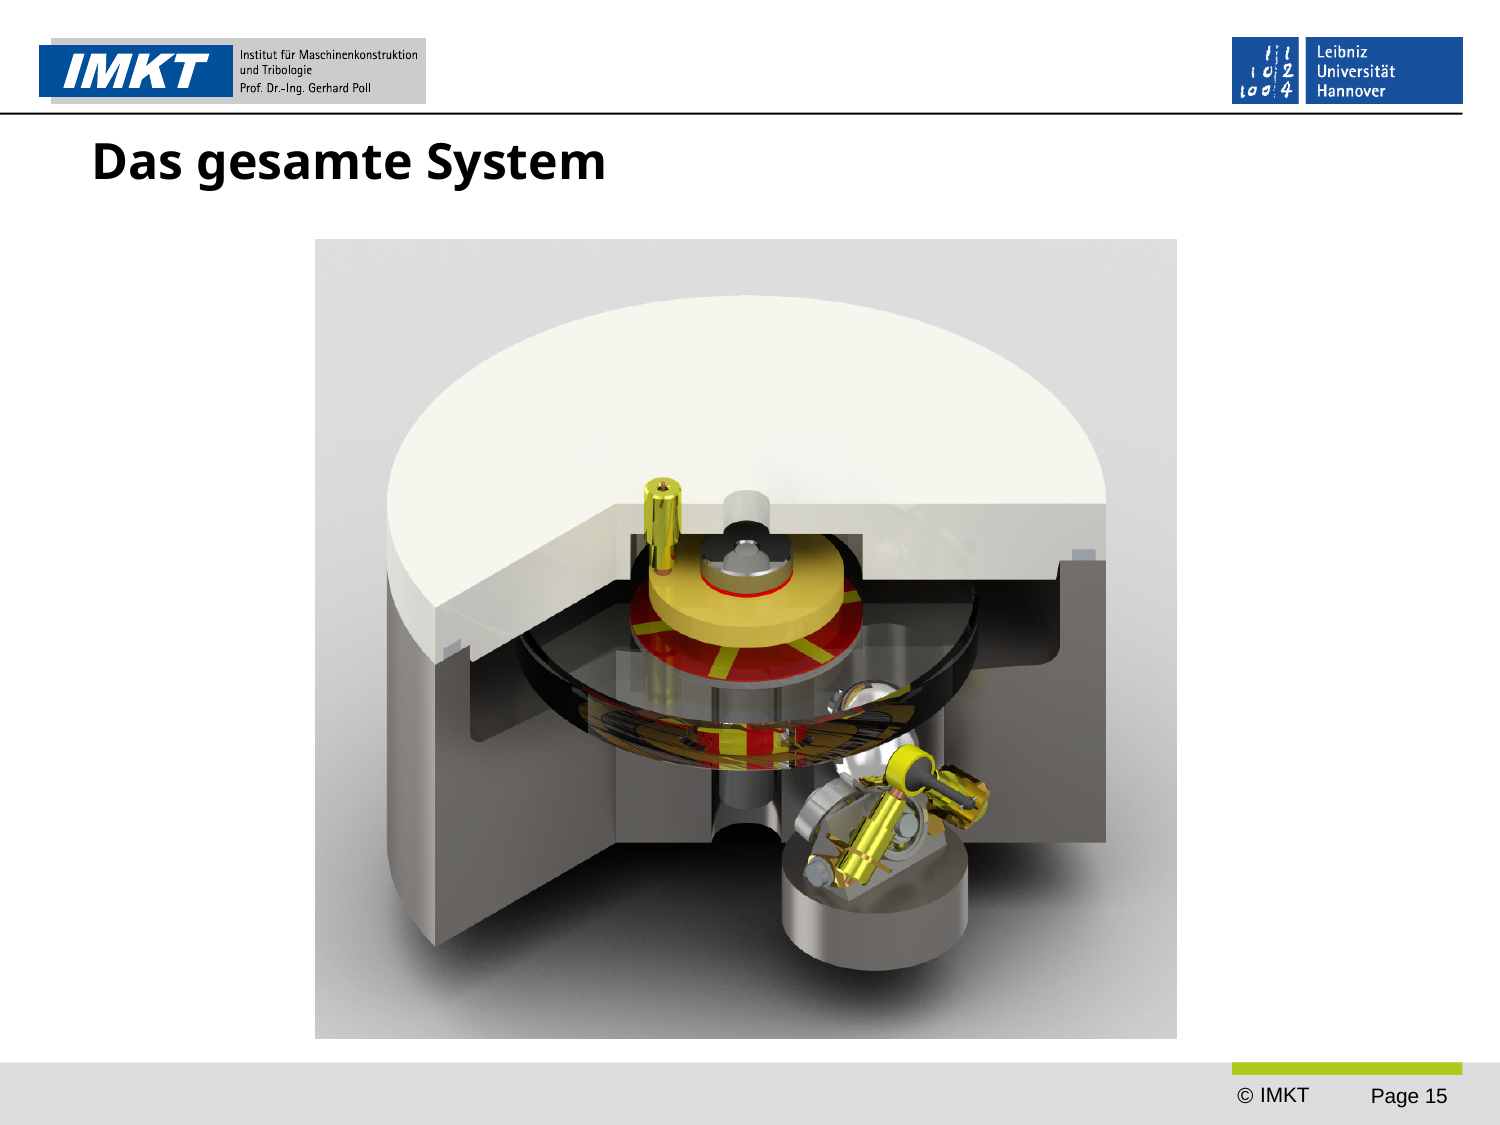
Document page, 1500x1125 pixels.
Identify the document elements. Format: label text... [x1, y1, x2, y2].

picture [1232, 37, 1463, 104]
title Das gesamte System [76, 122, 1427, 180]
picture [315, 239, 1177, 1039]
